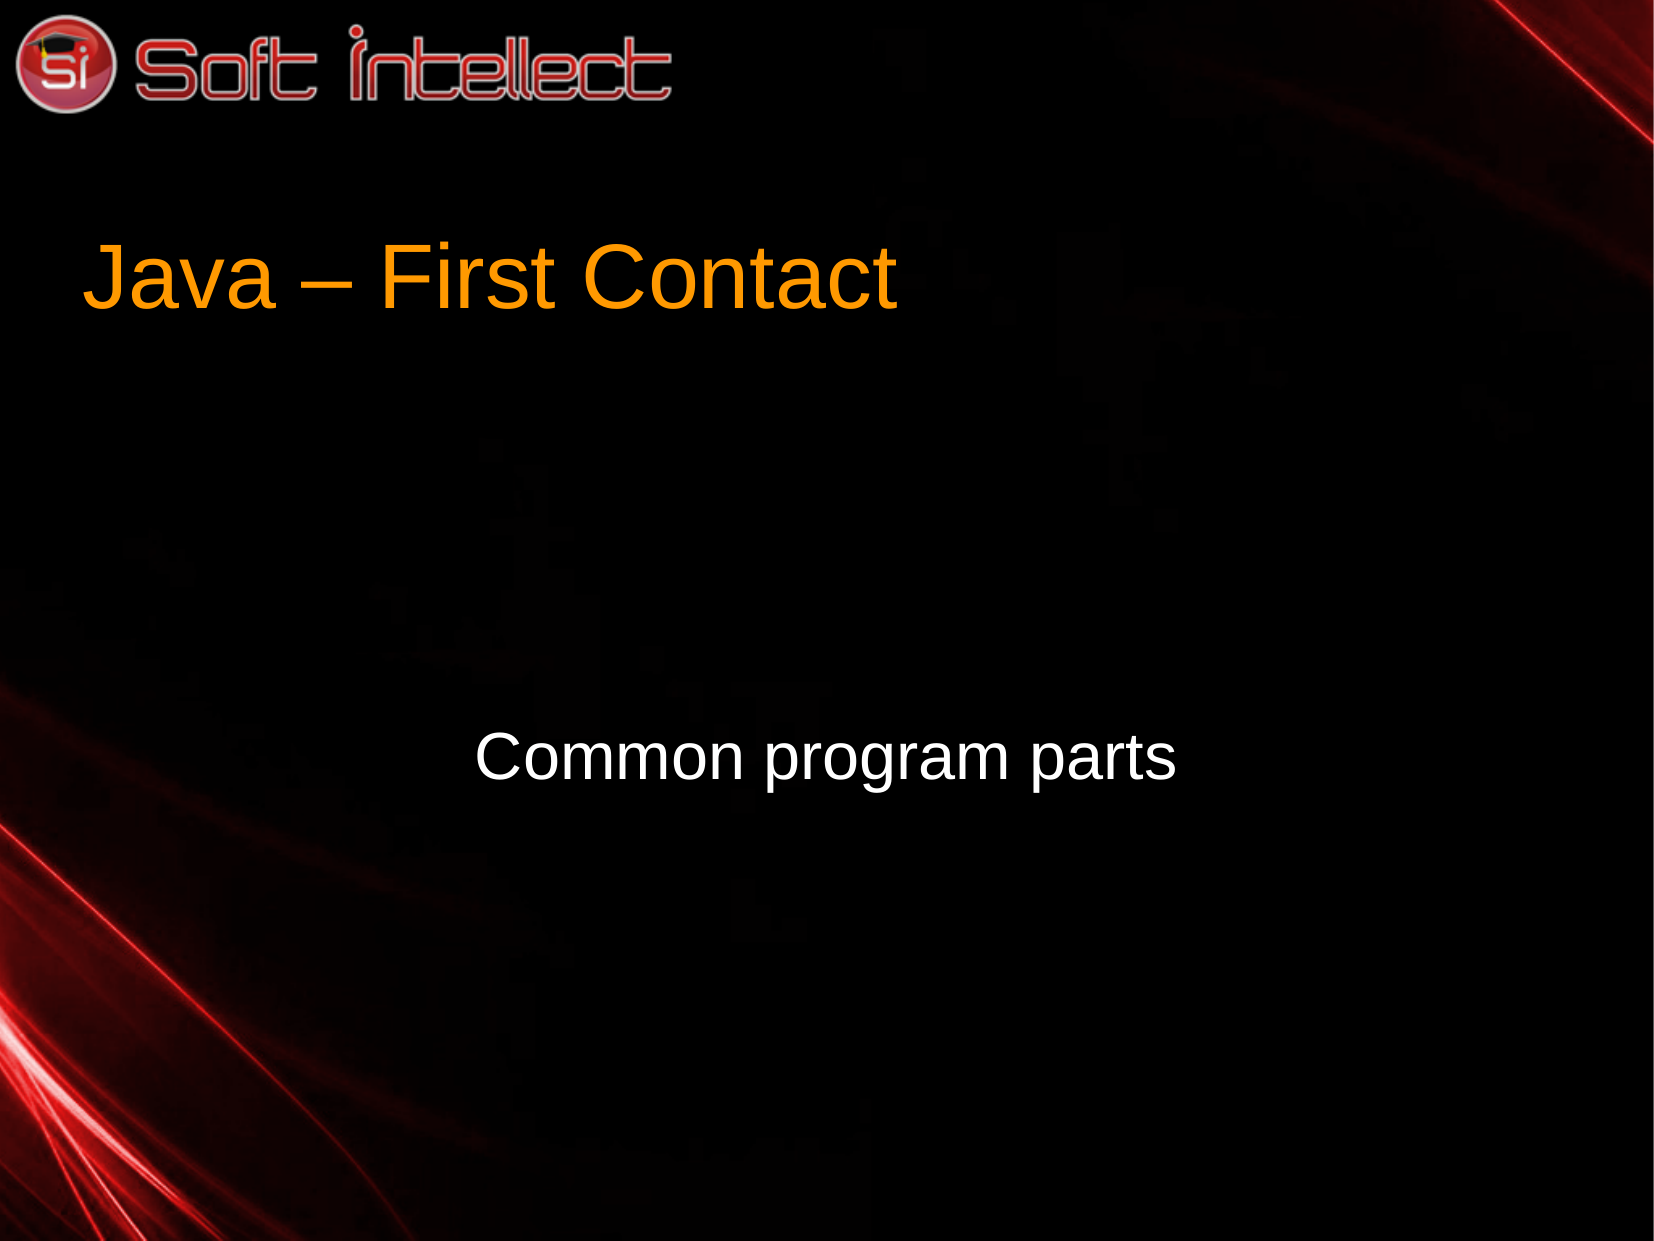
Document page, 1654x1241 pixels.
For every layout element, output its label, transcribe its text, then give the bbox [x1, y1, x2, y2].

picture [0, 0, 1654, 1241]
title Java – First Contact [82, 173, 1571, 381]
subtitle Common program parts [82, 396, 1571, 1116]
